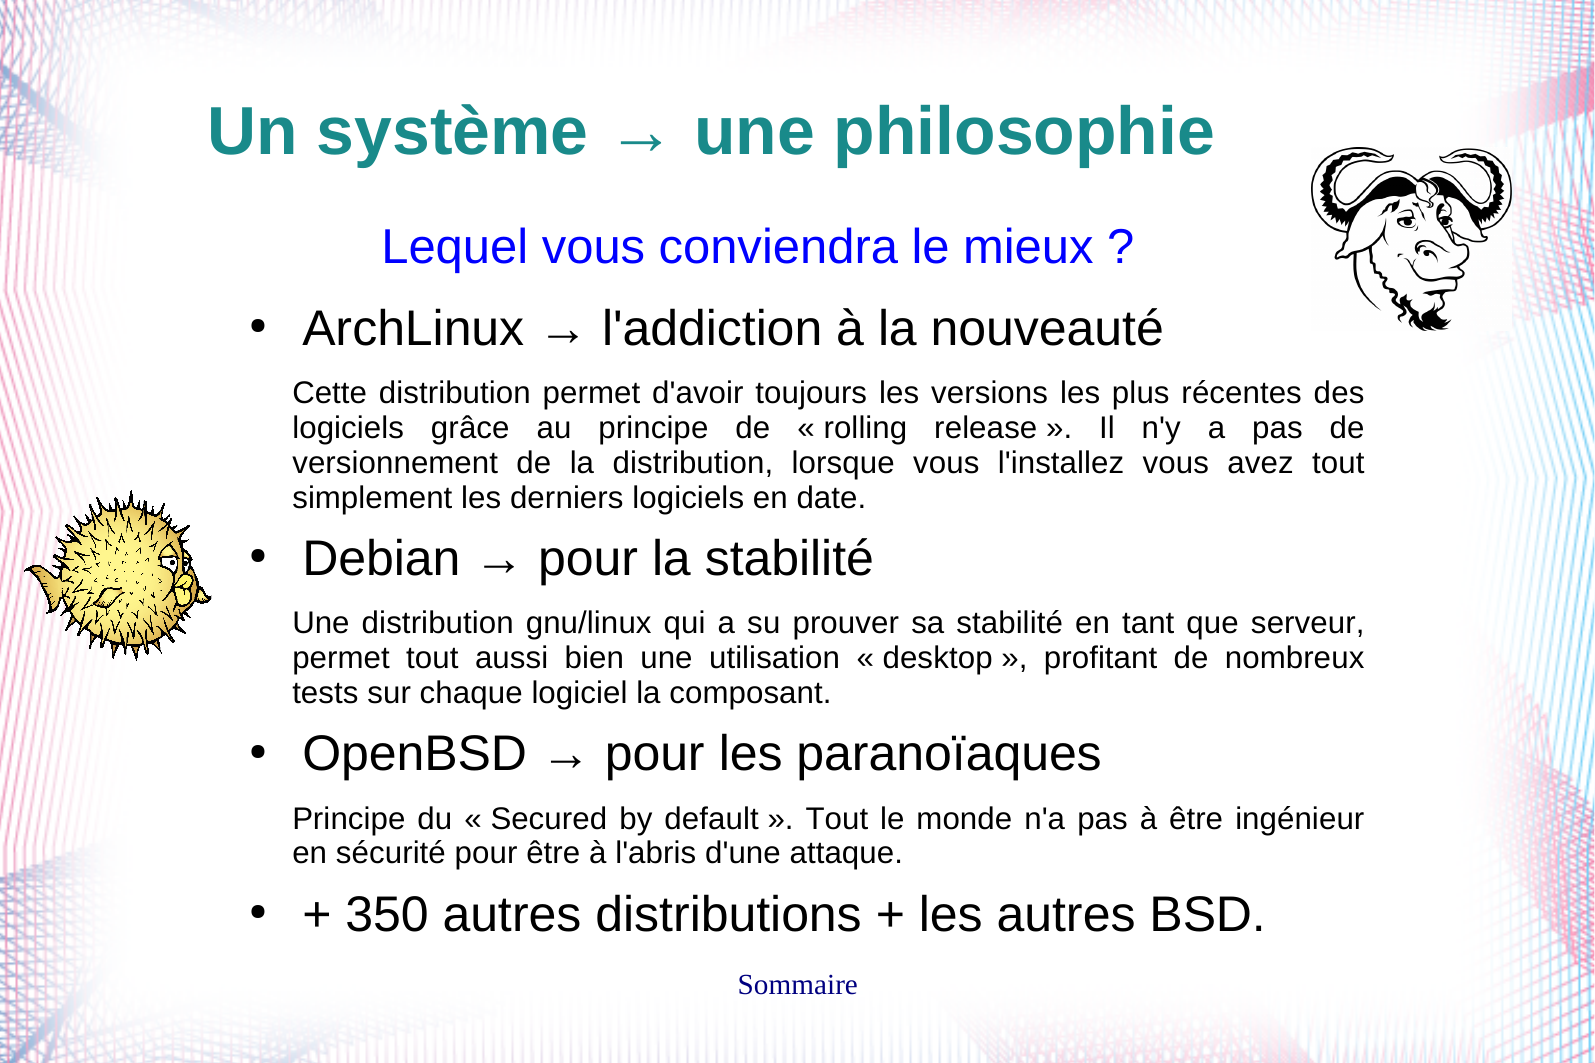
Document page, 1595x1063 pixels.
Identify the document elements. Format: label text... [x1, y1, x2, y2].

title Un système → une philosophie [56, 42, 1367, 220]
list Lequel vous conviendra le mieux ? ArchLinux → l'addiction à la nouveauté Cette distribution permet d'avoir toujours les versions les plus récentes des logiciels grâce au principe de « rolling release ». Il n'y a pas de versionnement de la distribution, lorsque vous l'installez vous avez tout simplement les derniers logiciels en date. Debian → pour la stabilité Une distribution gnu/linux qui a su prouver sa stabilité en tant que serveur, permet tout aussi bien une utilisation « desktop », profitant de nombreux tests sur chaque logiciel la composant. OpenBSD → pour les paranoïaques Principe du « Secured by default ». Tout le monde n'a pas à être ingénieur en sécurité pour être à l'abris d'une attaque. + 350 autres distributions + les autres BSD. [79, 219, 1367, 942]
picture [0, 0, 1595, 1063]
